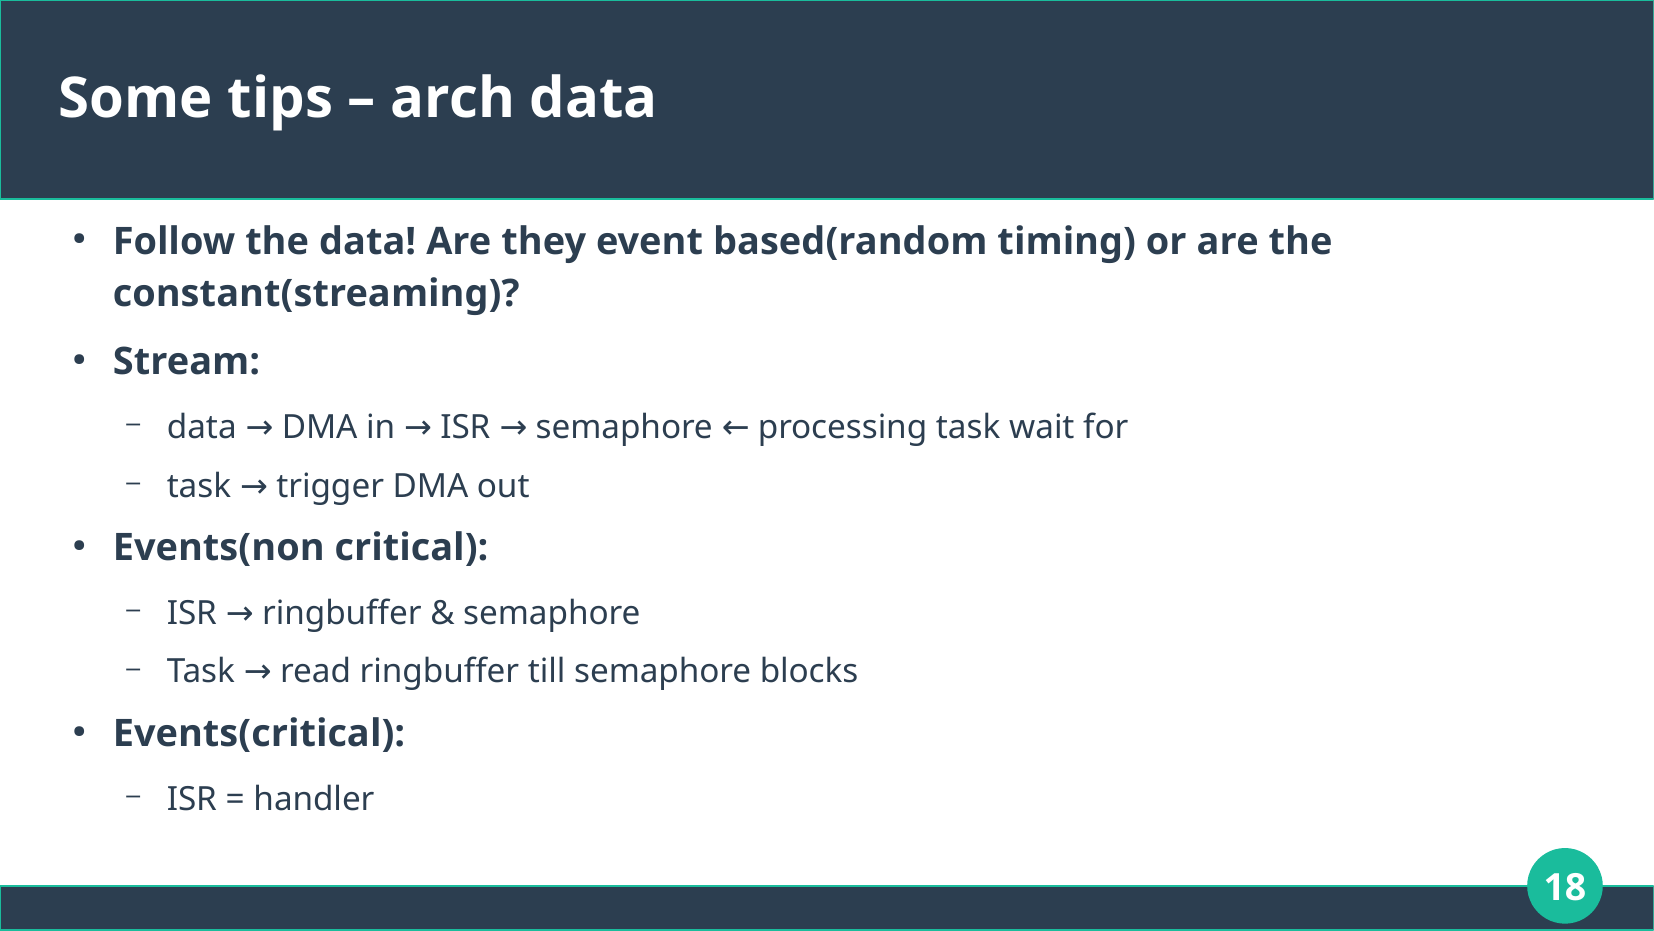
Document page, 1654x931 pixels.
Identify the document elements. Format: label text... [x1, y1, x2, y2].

title Some tips – arch data [59, 37, 1595, 156]
list Follow the data! Are they event based(random timing) or are the constant(streaming)? Stream: data → DMA in → ISR → semaphore ← processing task wait for task → trigger DMA out Events(non critical): ISR → ringbuffer & semaphore Task → read ringbuffer till semaphore blocks Events(critical): ISR = handler [59, 214, 1595, 827]
